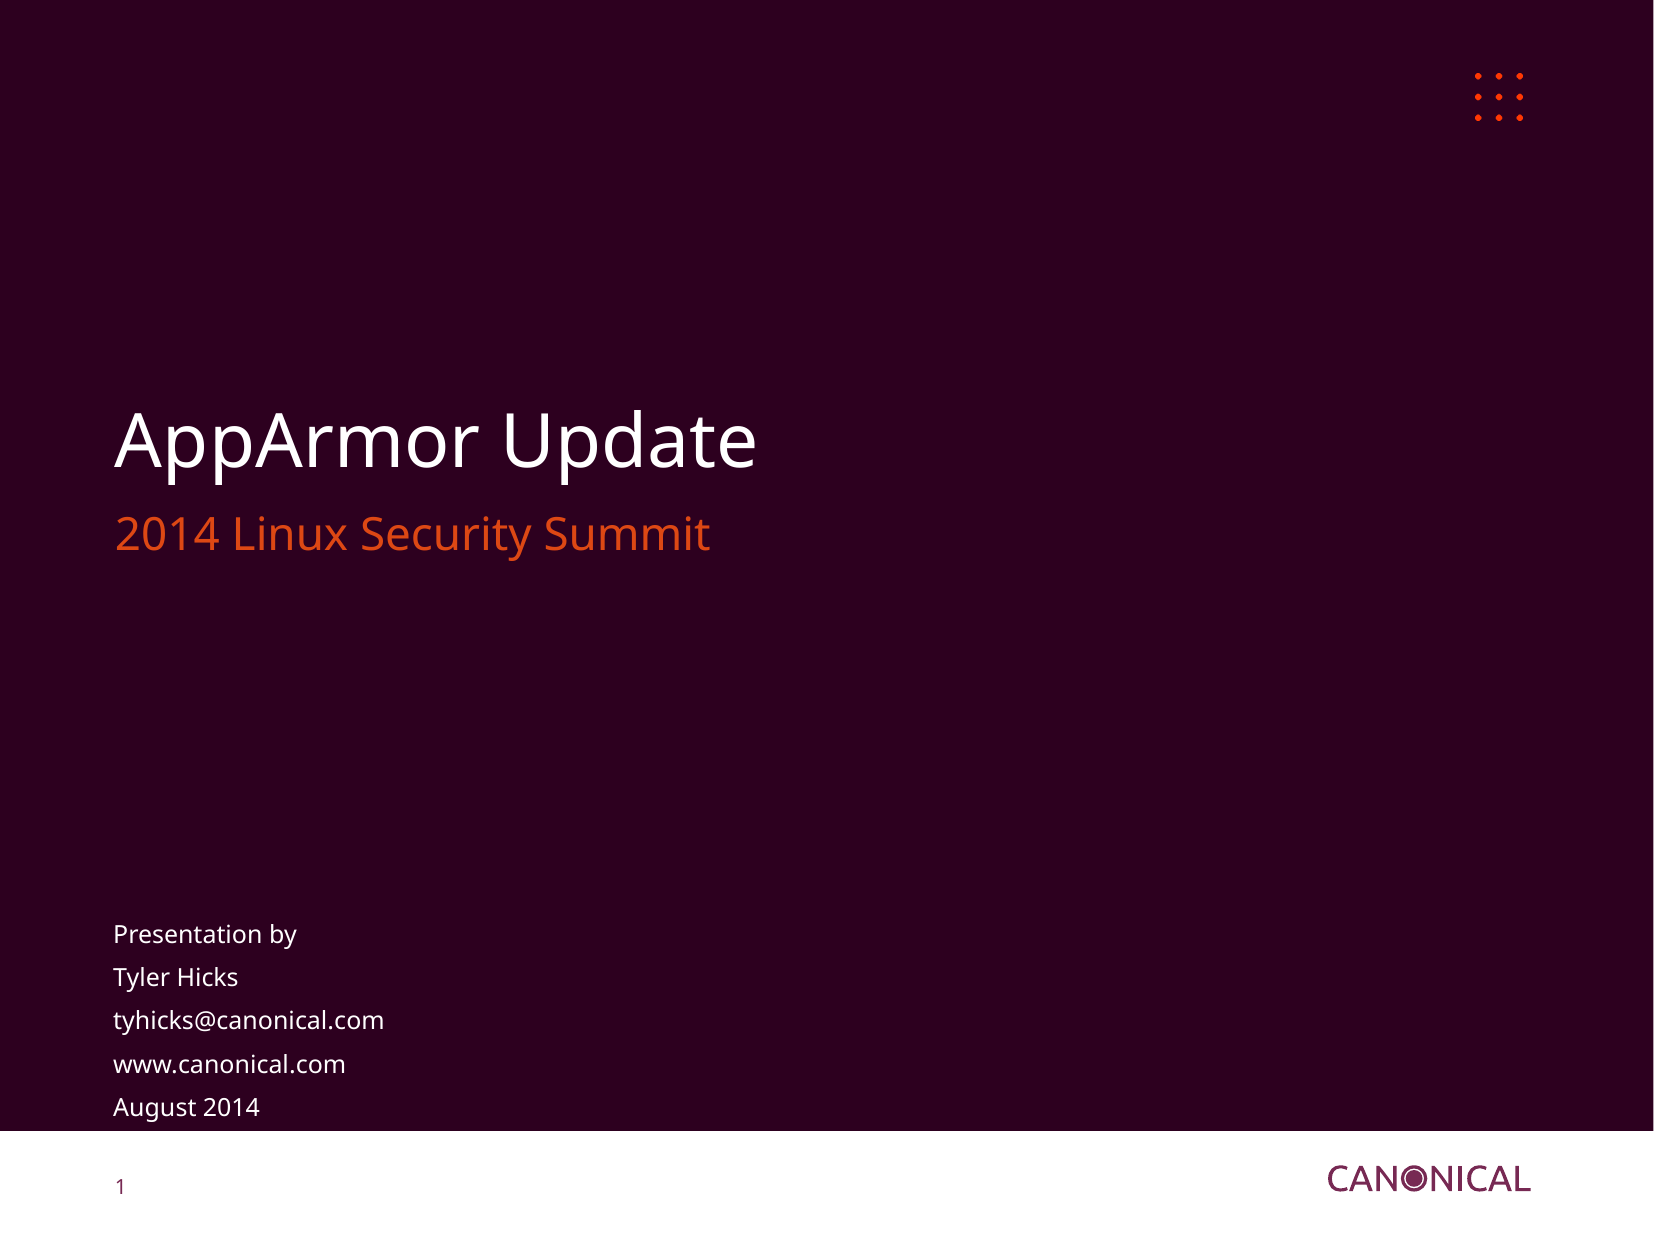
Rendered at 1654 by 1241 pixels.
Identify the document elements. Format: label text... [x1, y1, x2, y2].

list Presentation by Tyler Hicks tyhicks@canonical.com www.canonical.com August 2014 [113, 913, 817, 1171]
title AppArmor Update 2014 Linux Security Summit [114, 293, 1293, 637]
picture [0, 0, 1654, 1131]
